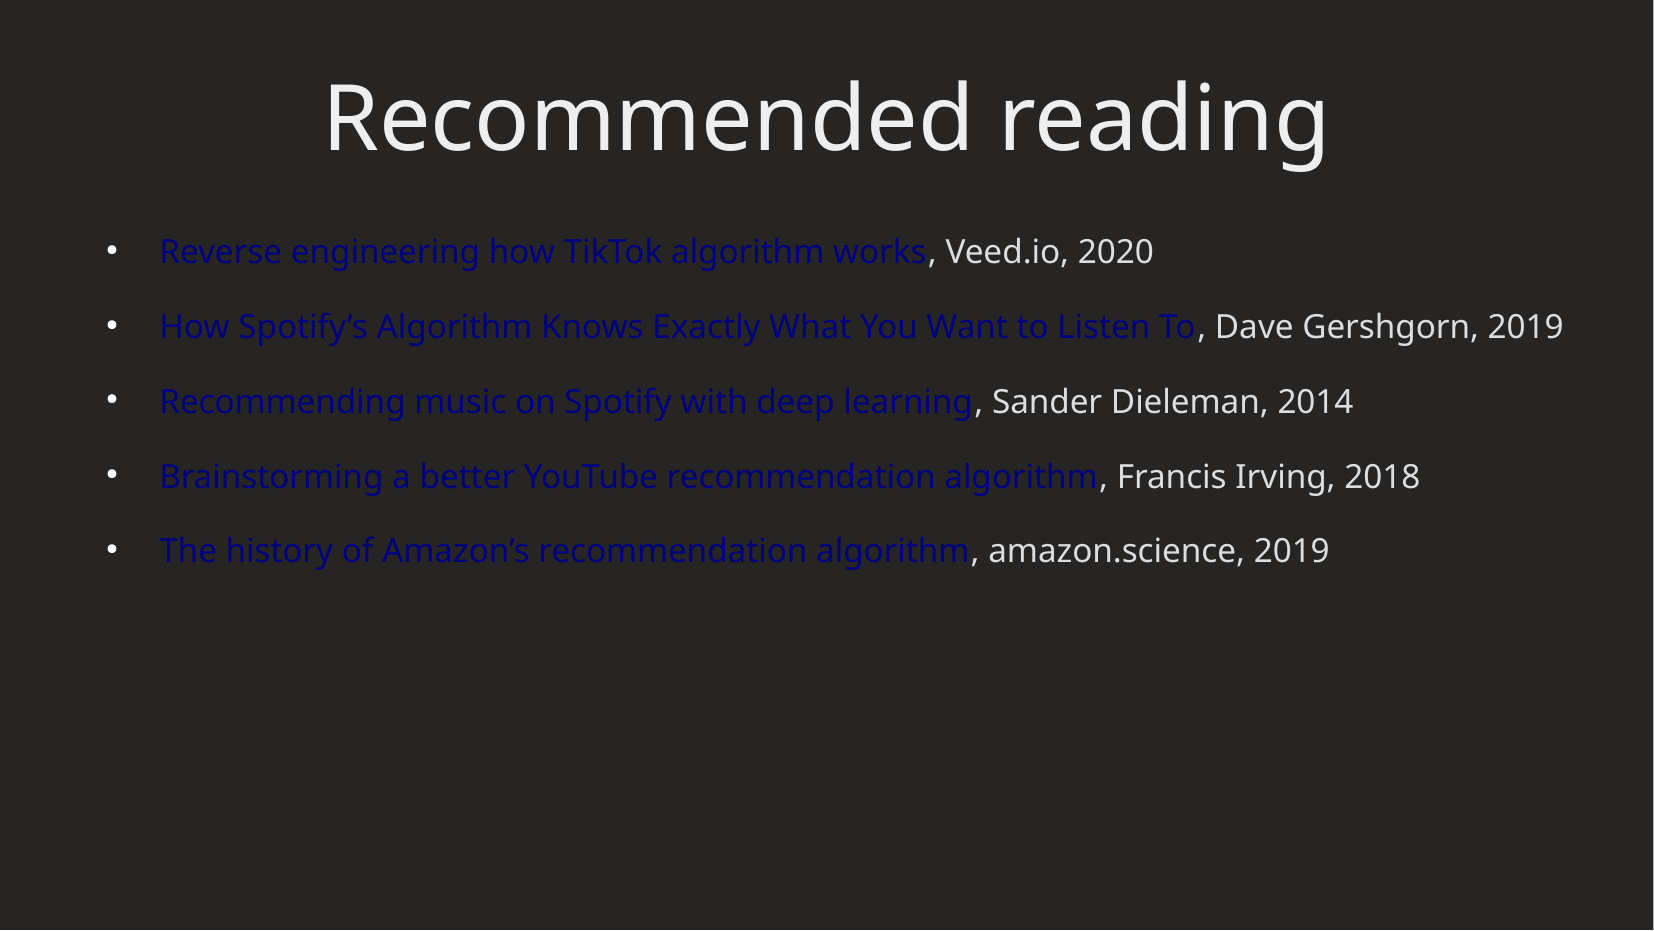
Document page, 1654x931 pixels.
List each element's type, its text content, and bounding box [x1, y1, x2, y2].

title Recommended reading [82, 37, 1571, 193]
list Reverse engineering how TikTok algorithm works, Veed.io, 2020 How Spotify’s Algorithm Knows Exactly What You Want to Listen To, Dave Gershgorn, 2019 Recommending music on Spotify with deep learning, Sander Dieleman, 2014 Brainstorming a better YouTube recommendation algorithm, Francis Irving, 2018 The history of Amazon’s recommendation algorithm, amazon.science, 2019 [88, 228, 1577, 768]
